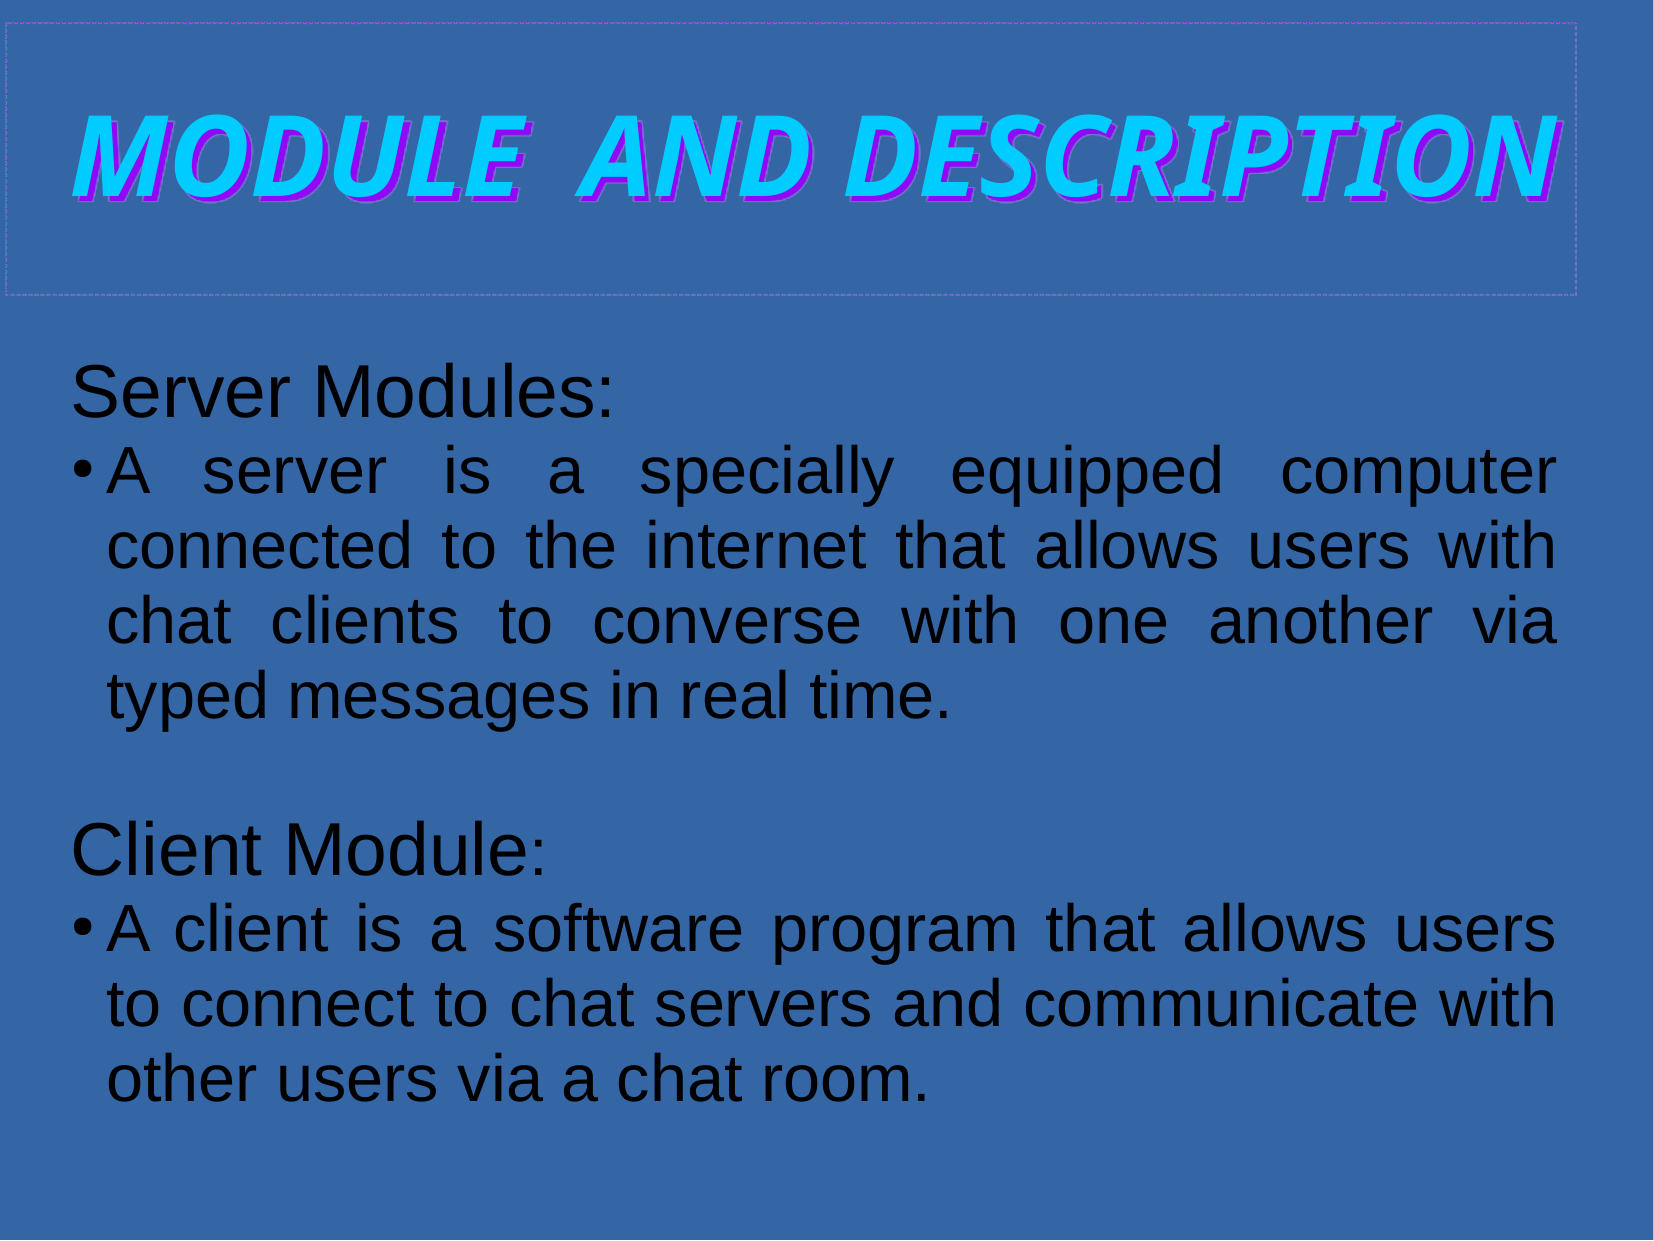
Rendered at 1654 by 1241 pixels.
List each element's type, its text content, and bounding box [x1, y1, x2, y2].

title MoDULe AND DESCRIPTION [0, 16, 1571, 290]
subtitle Server Modules: A server is a specially equipped computer connected to the internet that allows users with chat clients to converse with one another via typed messages in real time. Client Module: A client is a software program that allows users to connect to chat servers and communicate with other users via a chat room. [70, 349, 1559, 1116]
